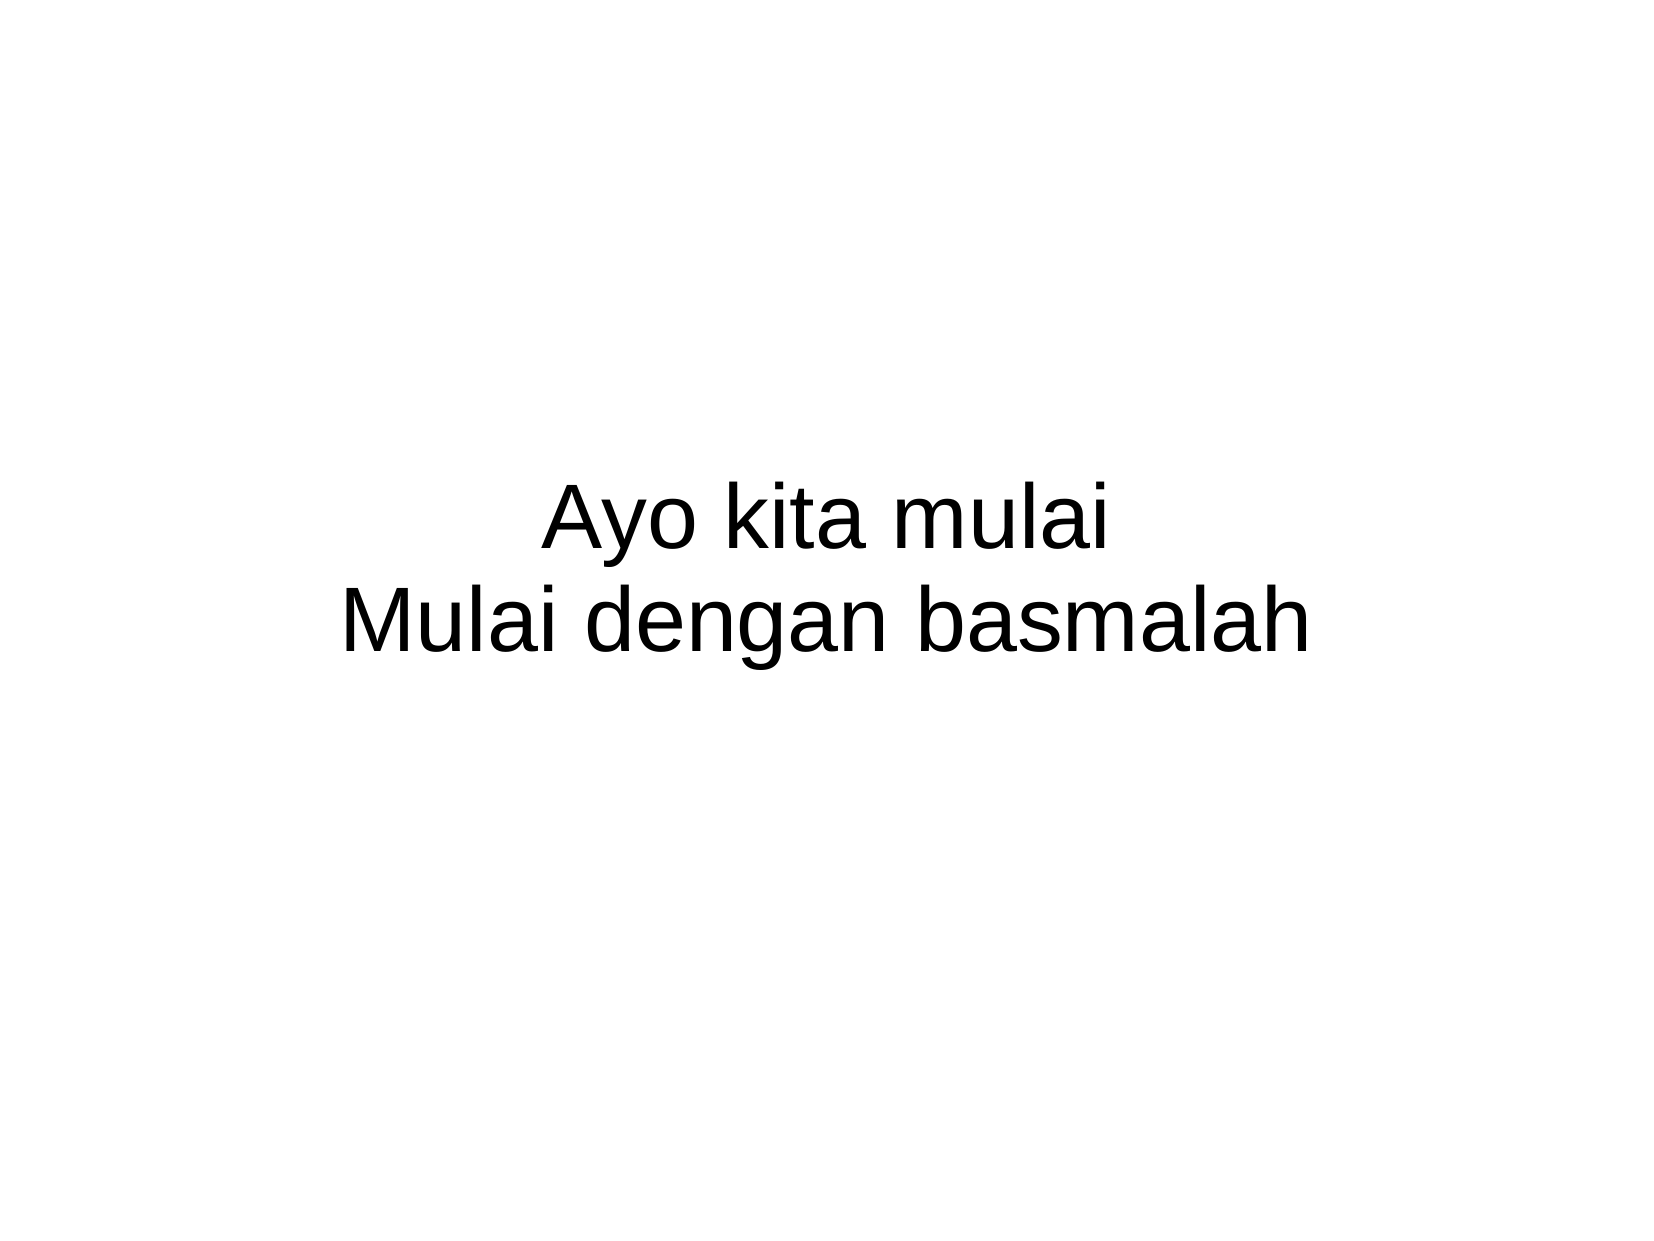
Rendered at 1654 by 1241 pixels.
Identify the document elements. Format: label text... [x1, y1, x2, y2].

title Ayo kita mulai Mulai dengan basmalah [82, 465, 1571, 673]
